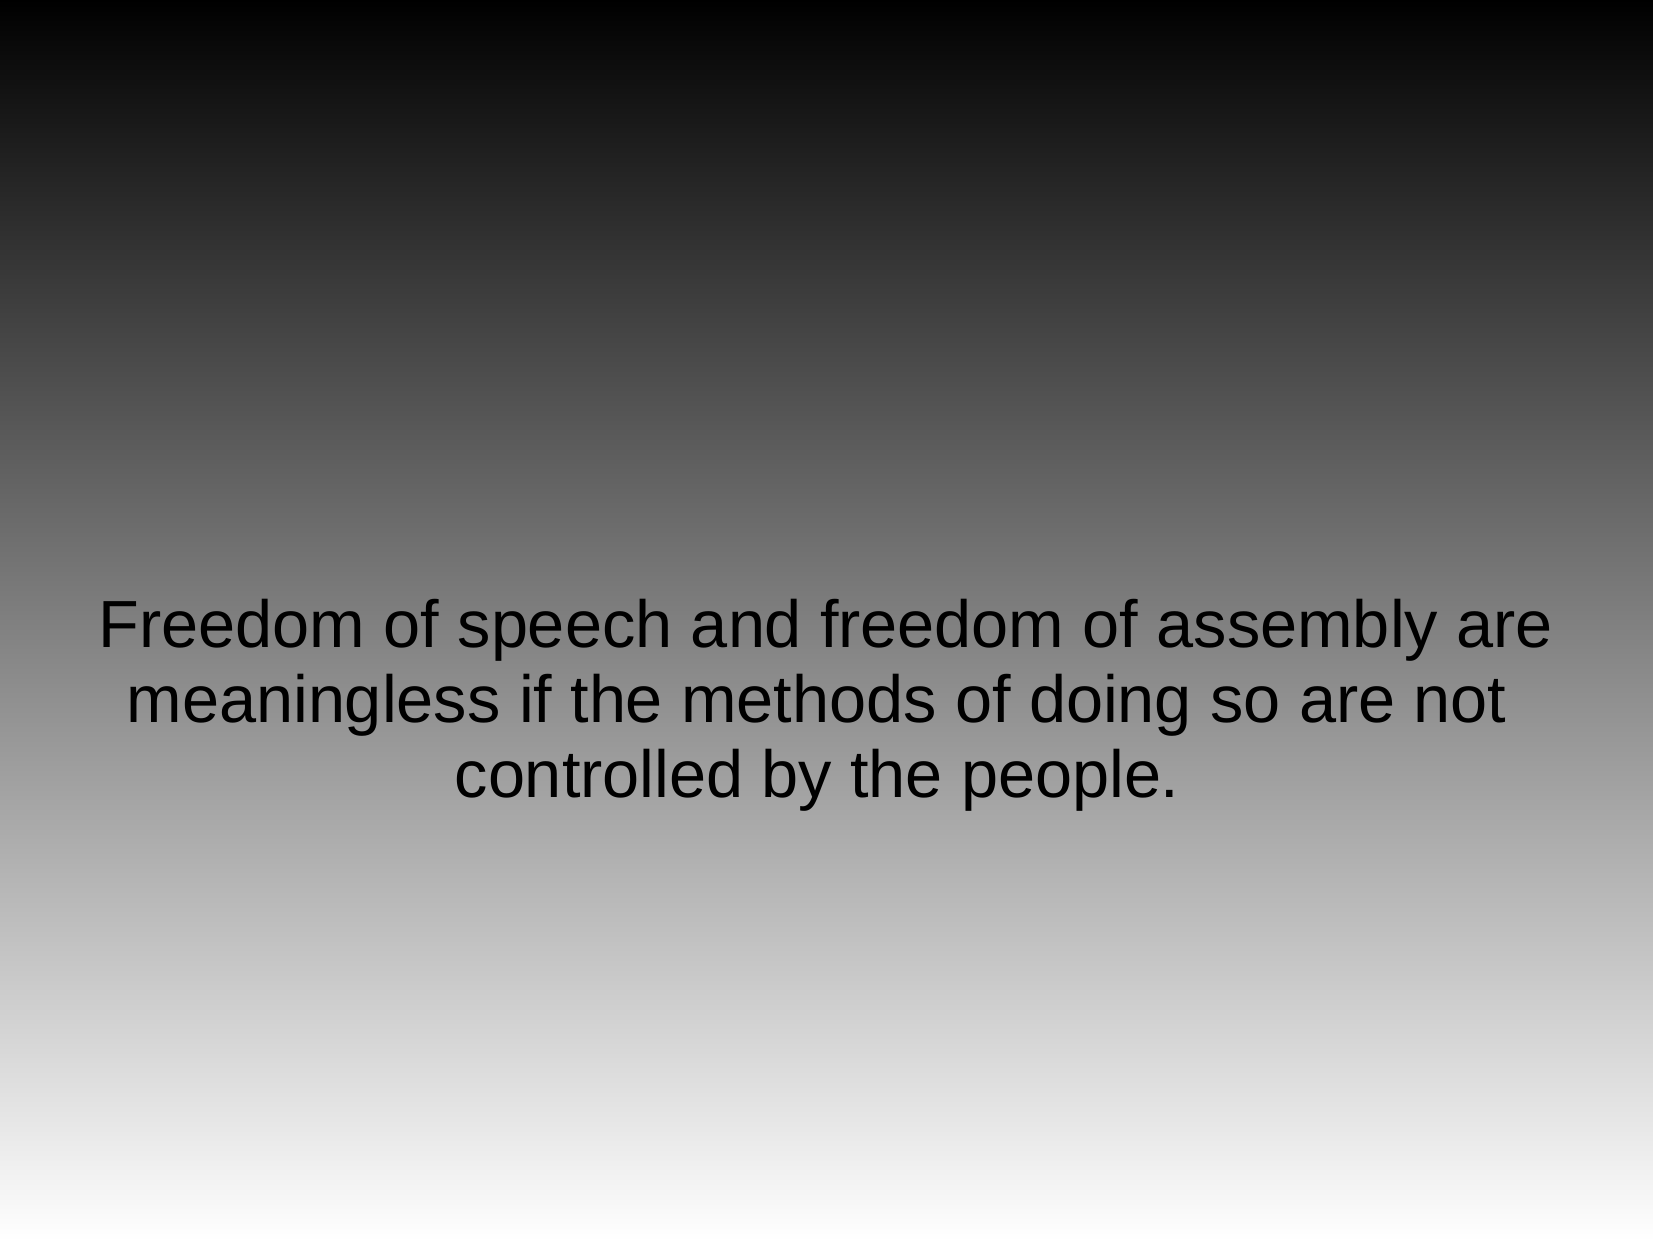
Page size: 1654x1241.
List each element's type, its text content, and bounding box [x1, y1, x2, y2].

subtitle Freedom of speech and freedom of assembly are meaningless if the methods of doing so are not controlled by the people. [82, 297, 1571, 1102]
